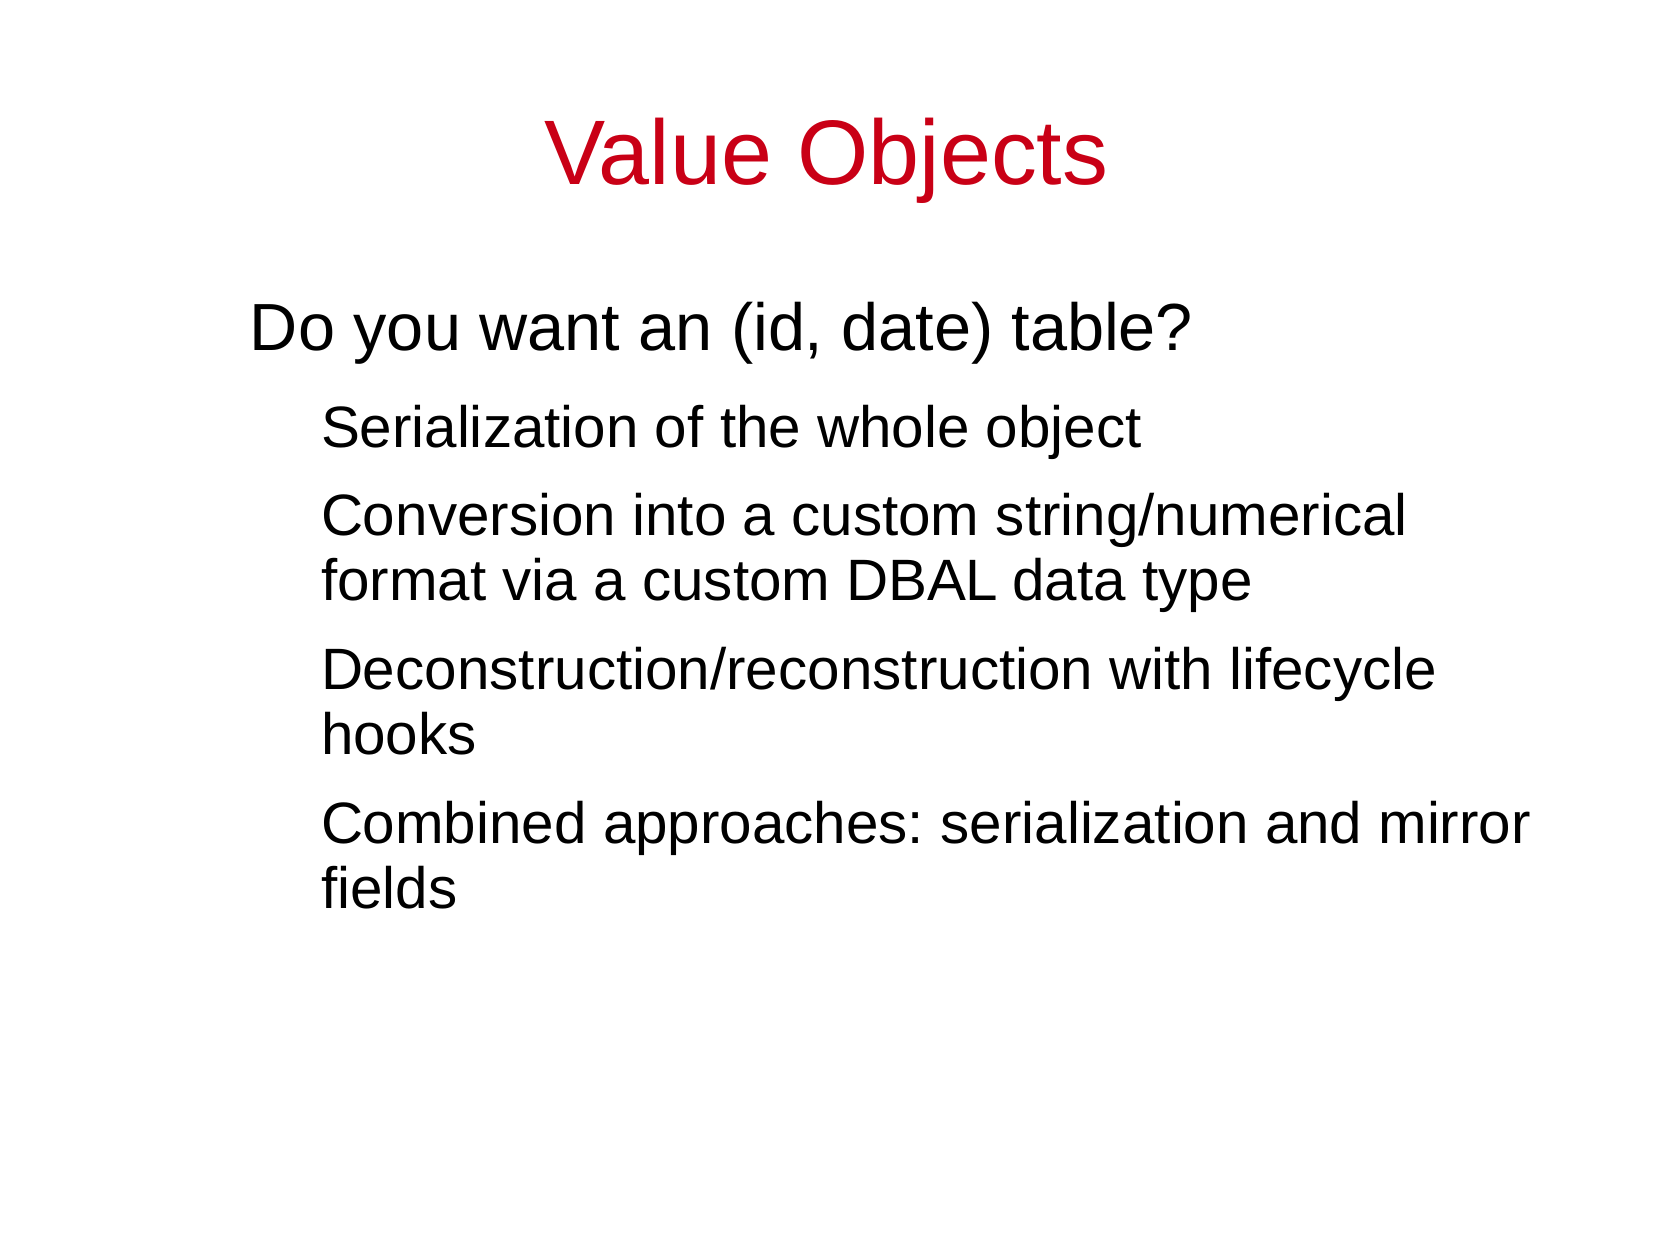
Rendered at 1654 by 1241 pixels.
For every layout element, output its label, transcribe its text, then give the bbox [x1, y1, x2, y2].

list Do you want an (id, date) table? Serialization of the whole object Conversion into a custom string/numerical format via a custom DBAL data type Deconstruction/reconstruction with lifecycle hooks Combined approaches: serialization and mirror fields [179, 290, 1571, 1109]
title Value Objects [82, 56, 1571, 250]
